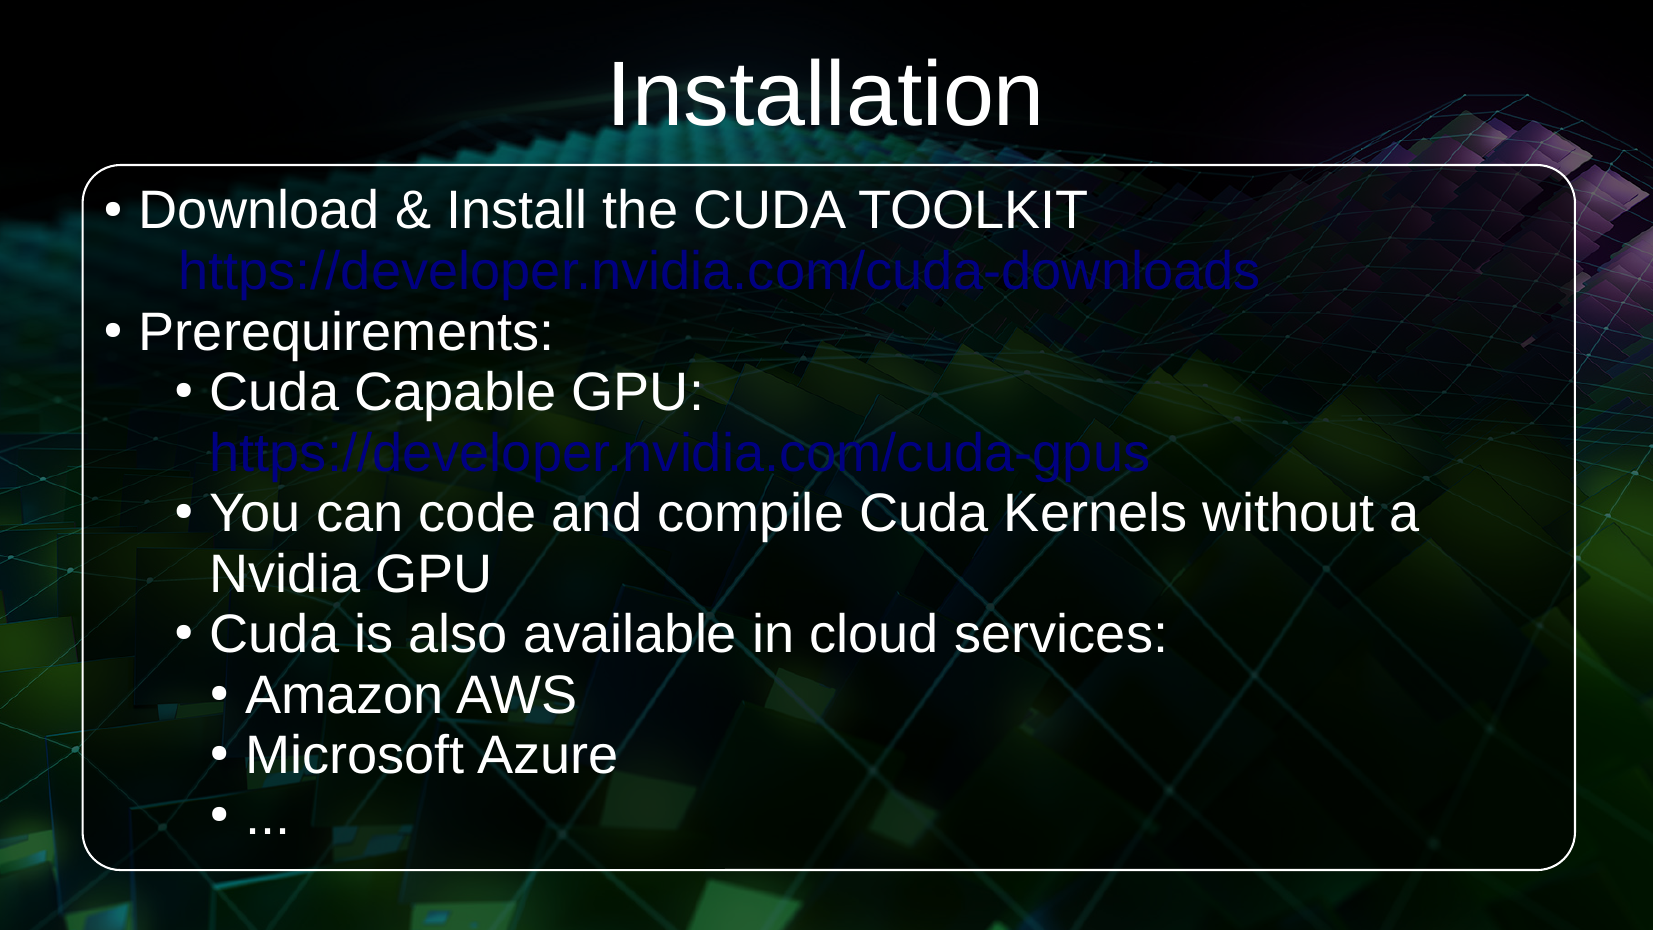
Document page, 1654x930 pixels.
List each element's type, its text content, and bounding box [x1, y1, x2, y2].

picture [0, 0, 1653, 930]
title Installation [82, 37, 1571, 151]
subtitle Download & Install the CUDA TOOLKIT https://developer.nvidia.com/cuda-downloads Prerequirements: Cuda Capable GPU: https://developer.nvidia.com/cuda-gpus You can code and compile Cuda Kernels without a Nvidia GPU Cuda is also available in cloud services: Amazon AWS Microsoft Azure ... [97, 180, 1585, 891]
text_box [82, 165, 1568, 862]
